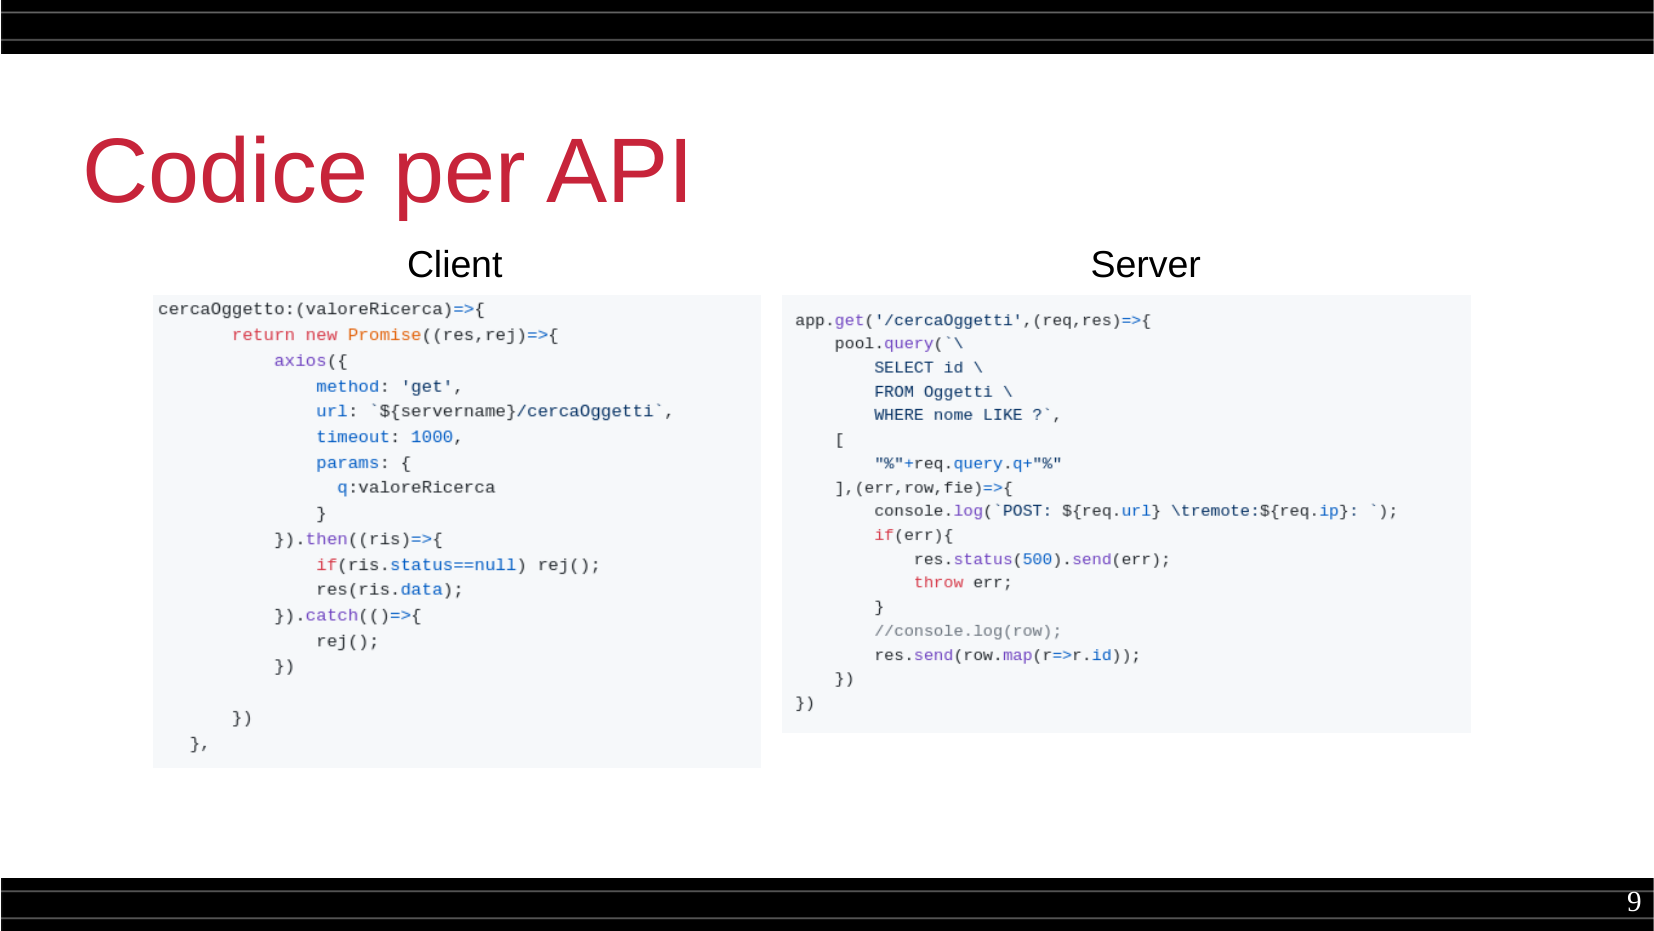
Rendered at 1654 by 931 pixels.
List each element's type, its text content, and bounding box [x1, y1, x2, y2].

text_box Client [301, 236, 609, 294]
picture [1, 878, 1654, 931]
picture [1, 0, 1654, 54]
picture [782, 295, 1471, 733]
title Codice per API [82, 92, 1571, 249]
picture [153, 295, 761, 768]
text_box Server [992, 236, 1300, 294]
